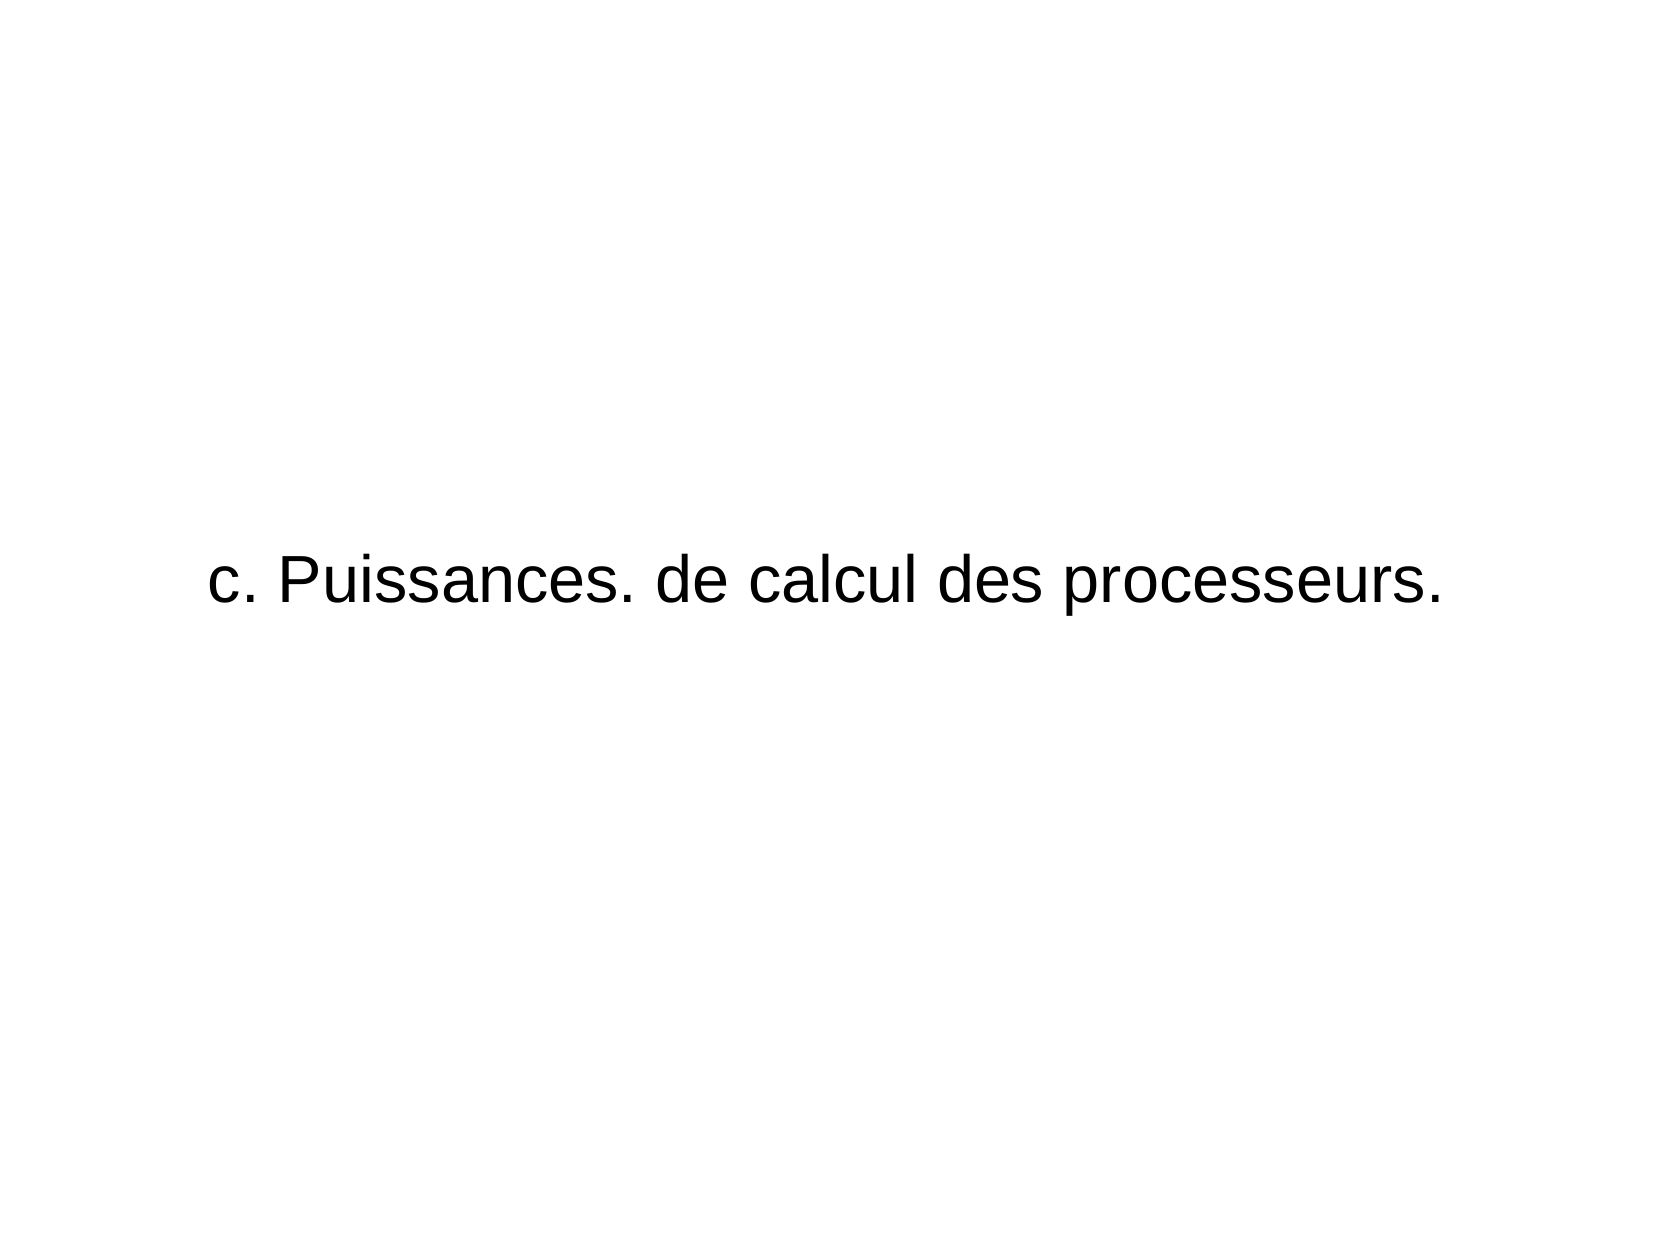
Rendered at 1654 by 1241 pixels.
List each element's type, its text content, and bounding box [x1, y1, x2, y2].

subtitle c. Puissances. de calcul des processeurs. [82, 49, 1571, 1109]
